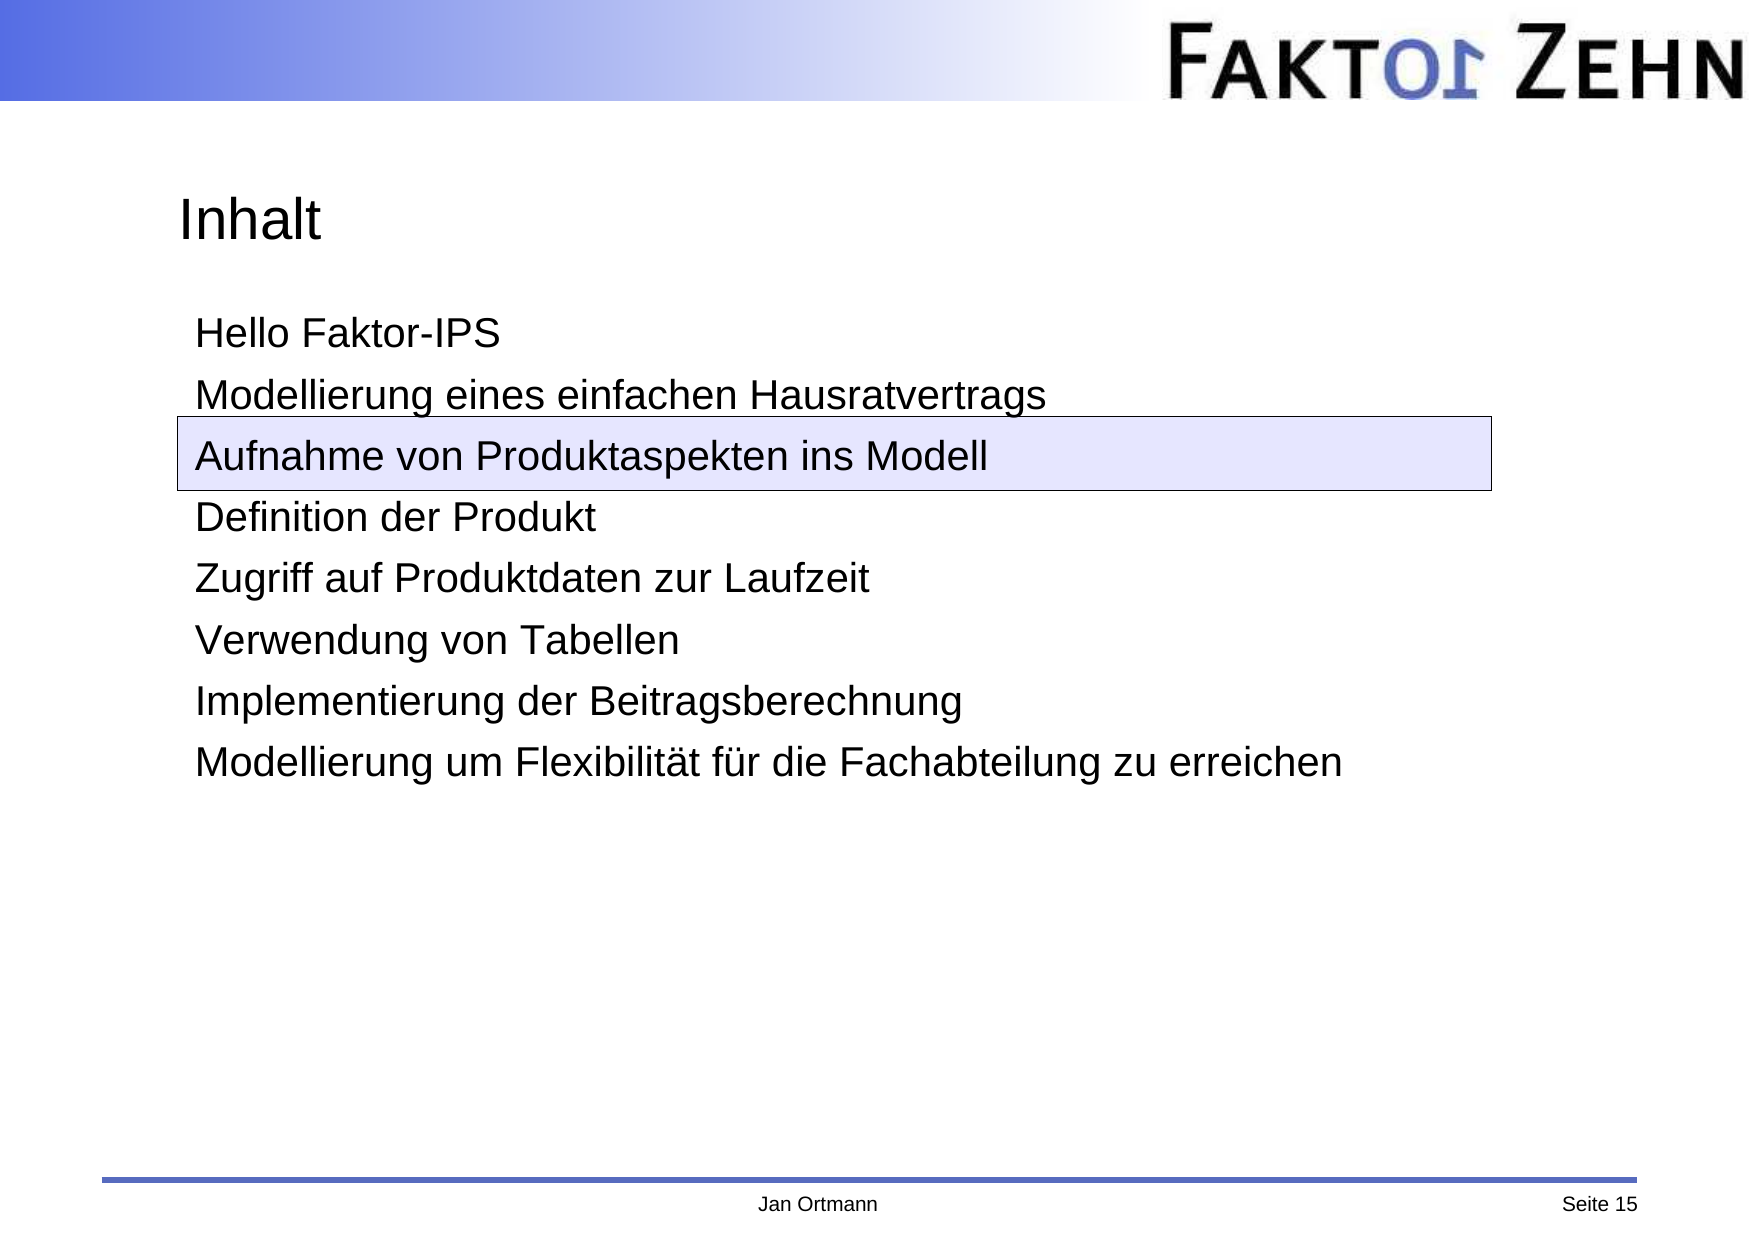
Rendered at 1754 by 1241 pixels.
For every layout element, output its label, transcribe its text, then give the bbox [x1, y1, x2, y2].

picture [1162, 7, 1752, 100]
title Inhalt [178, 142, 1576, 296]
list Hello Faktor-IPS Modellierung eines einfachen Hausratvertrags Aufnahme von Produktaspekten ins Modell Definition der Produkt Zugriff auf Produktdaten zur Laufzeit Verwendung von Tabellen Implementierung der Beitragsberechnung Modellierung um Flexibilität für die Fachabteilung zu erreichen [177, 310, 1574, 1078]
